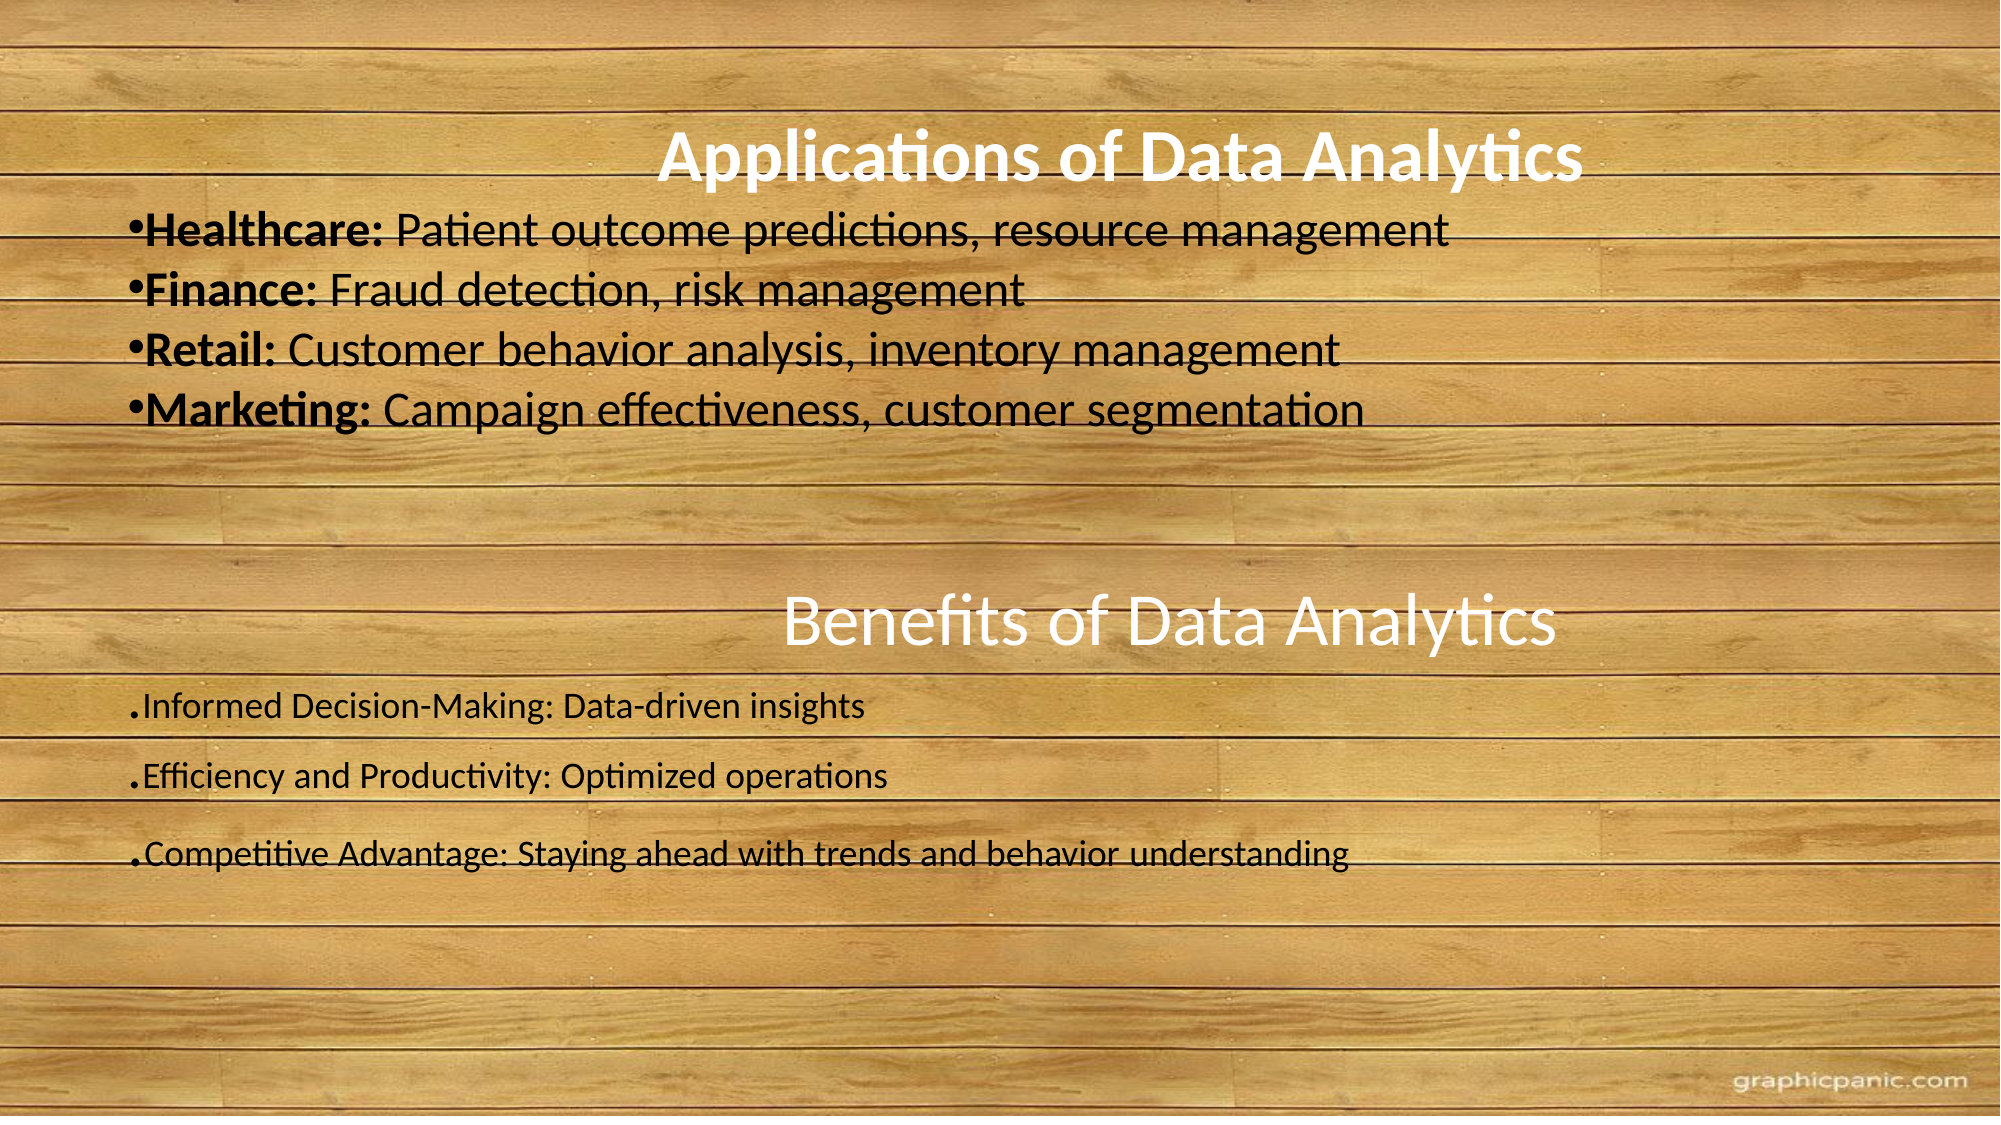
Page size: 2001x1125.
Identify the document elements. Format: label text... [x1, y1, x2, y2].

text_box Applications of Data Analytics Healthcare: Patient outcome predictions, resource management Finance: Fraud detection, risk management Retail: Customer behavior analysis, inventory management Marketing: Campaign effectiveness, customer segmentation [112, 98, 1932, 493]
picture [0, 0, 2000, 1116]
text_box Benefits of Data Analytics .Informed Decision-Making: Data-driven insights .Efficiency and Productivity: Optimized operations .Competitive Advantage: Staying ahead with trends and behavior understanding [112, 562, 1942, 962]
